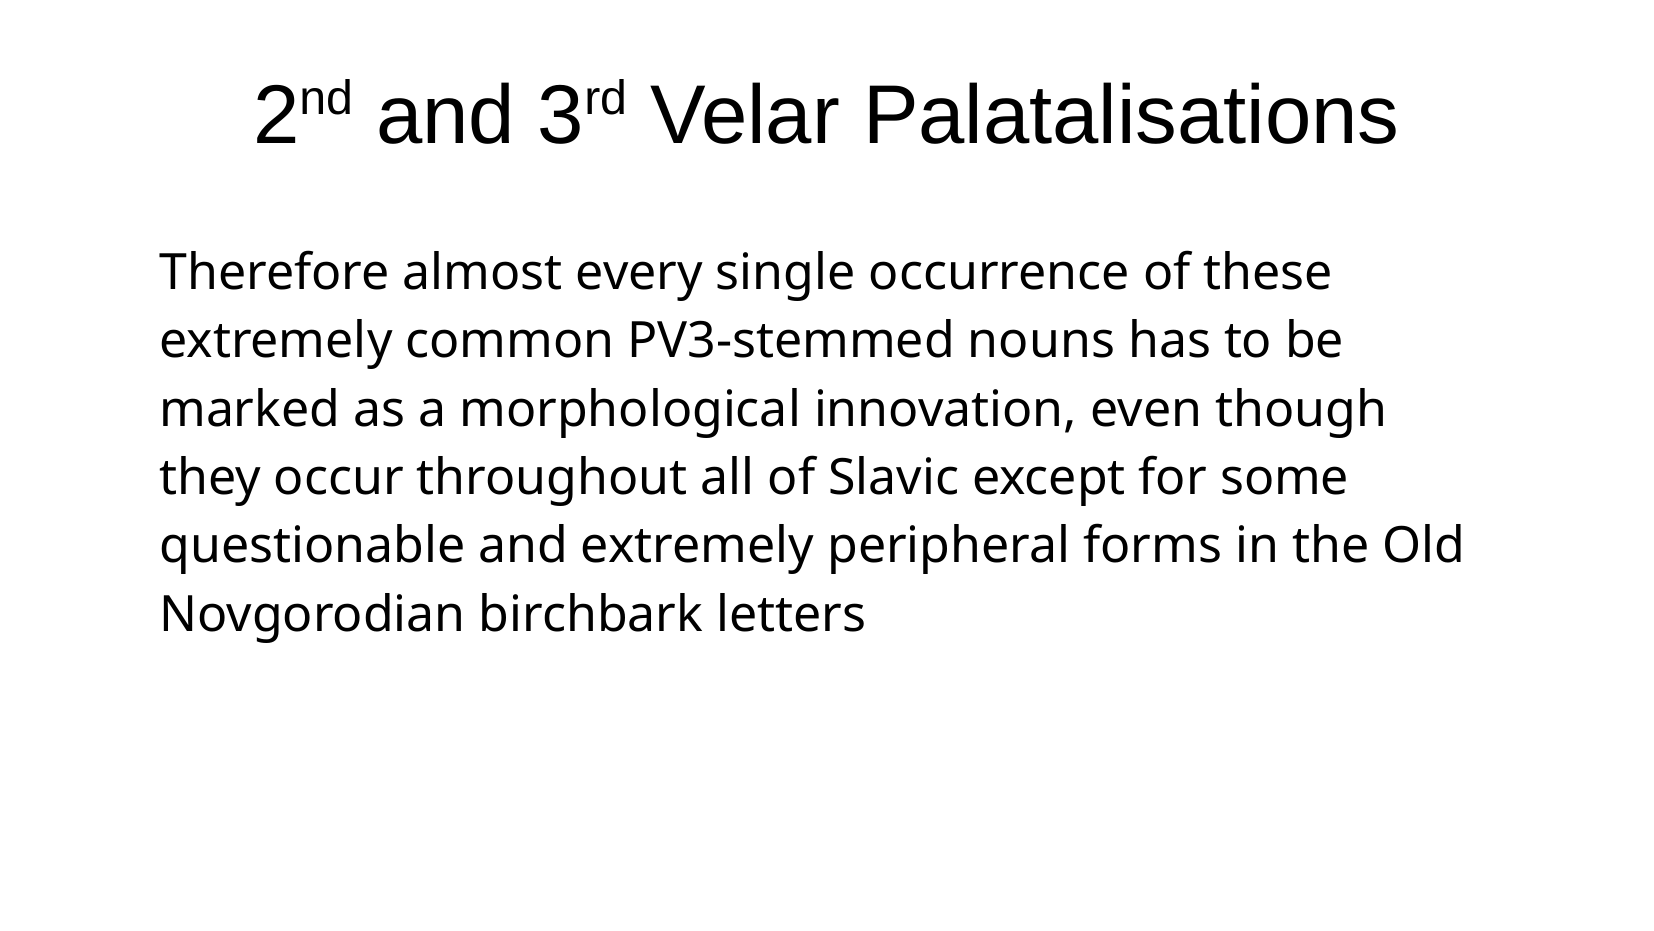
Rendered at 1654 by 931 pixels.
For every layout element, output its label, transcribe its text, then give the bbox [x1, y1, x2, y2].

list Therefore almost every single occurrence of these extremely common PV3-stemmed nouns has to be marked as a morphological innovation, even though they occur throughout all of Slavic except for some questionable and extremely peripheral forms in the Old Novgorodian birchbark letters [88, 236, 1477, 768]
title 2nd and 3rd Velar Palatalisations [82, 37, 1571, 193]
